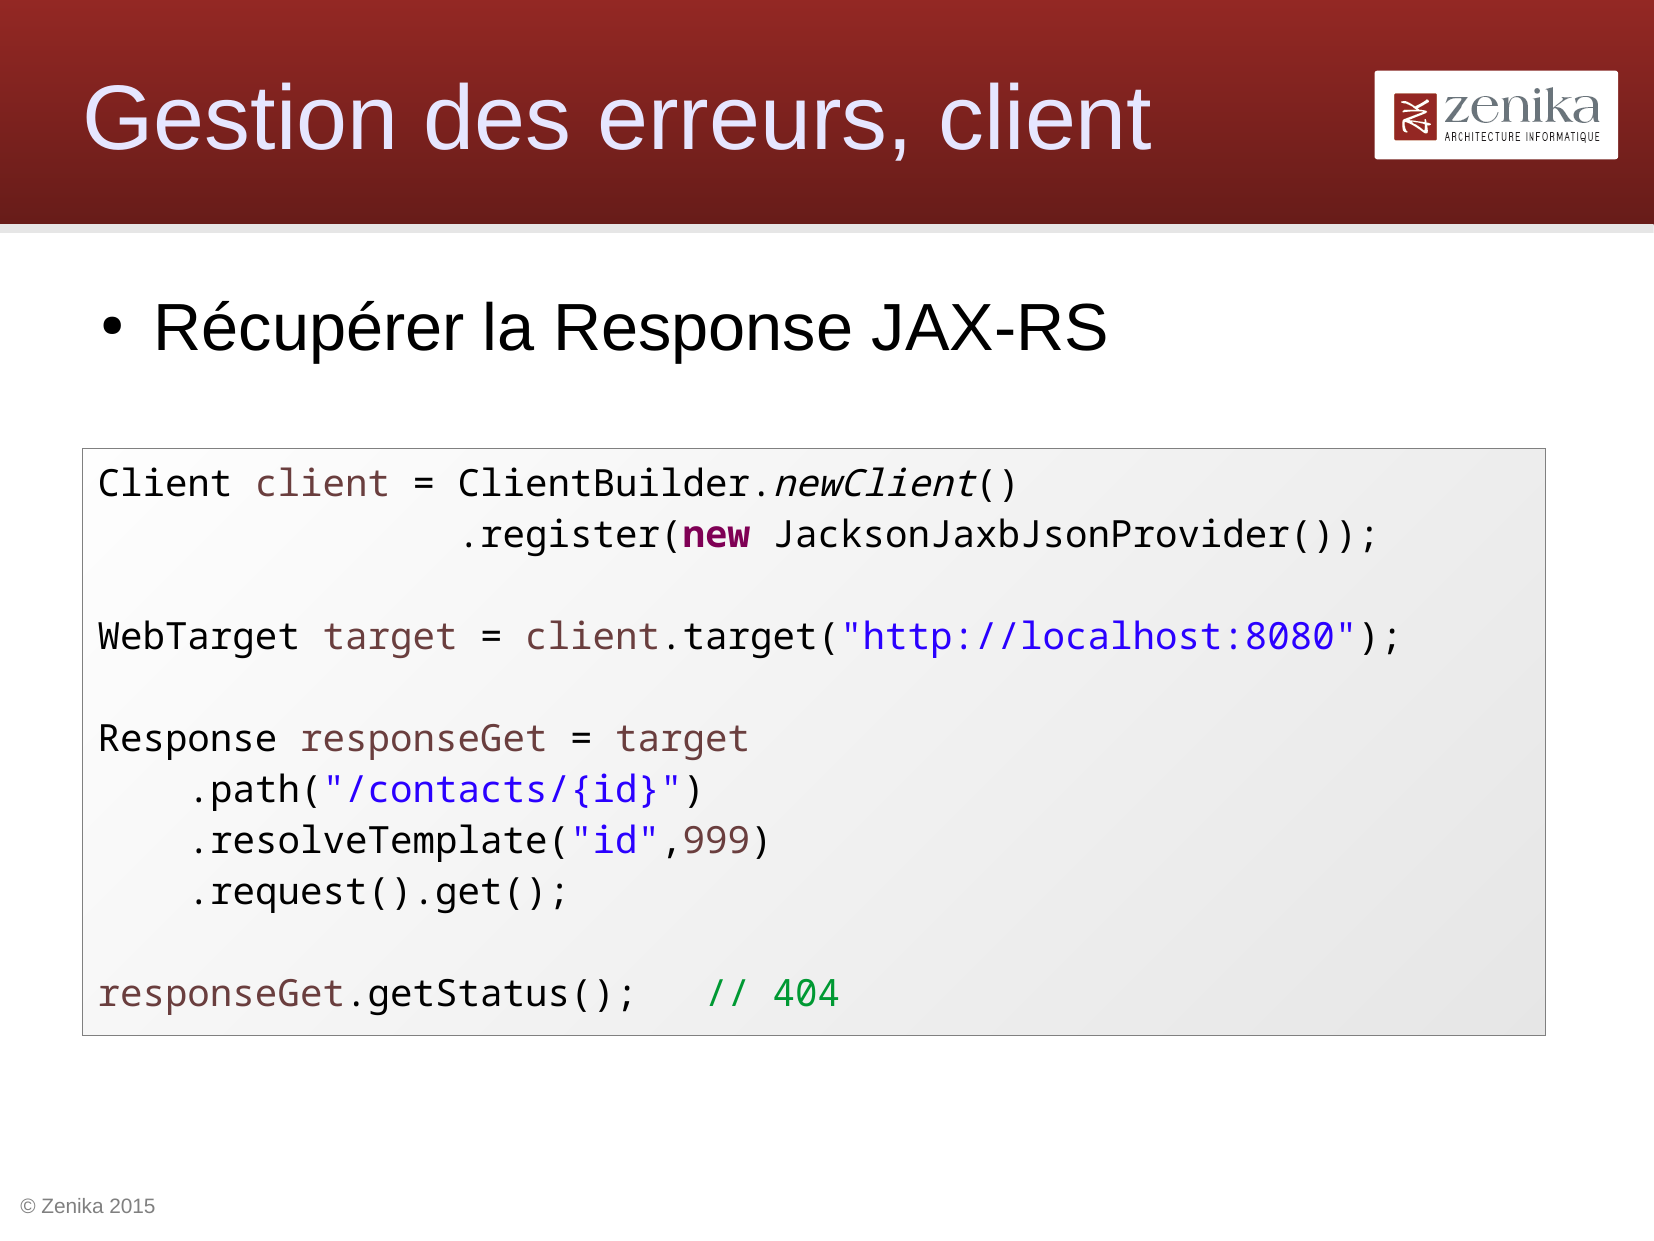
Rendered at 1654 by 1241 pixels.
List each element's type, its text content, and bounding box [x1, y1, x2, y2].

picture [1571, 82, 1600, 149]
text_box Client client = ClientBuilder.newClient() .register(new JacksonJaxbJsonProvider()); WebTarget target = client.target("http://localhost:8080"); Response responseGet = target .path("/contacts/{id}") .resolveTemplate("id",999) .request().get(); responseGet.getStatus(); // 404 [82, 448, 1546, 1036]
title Gestion des erreurs, client [82, 13, 1571, 222]
list Récupérer la Response JAX-RS [82, 290, 1538, 448]
